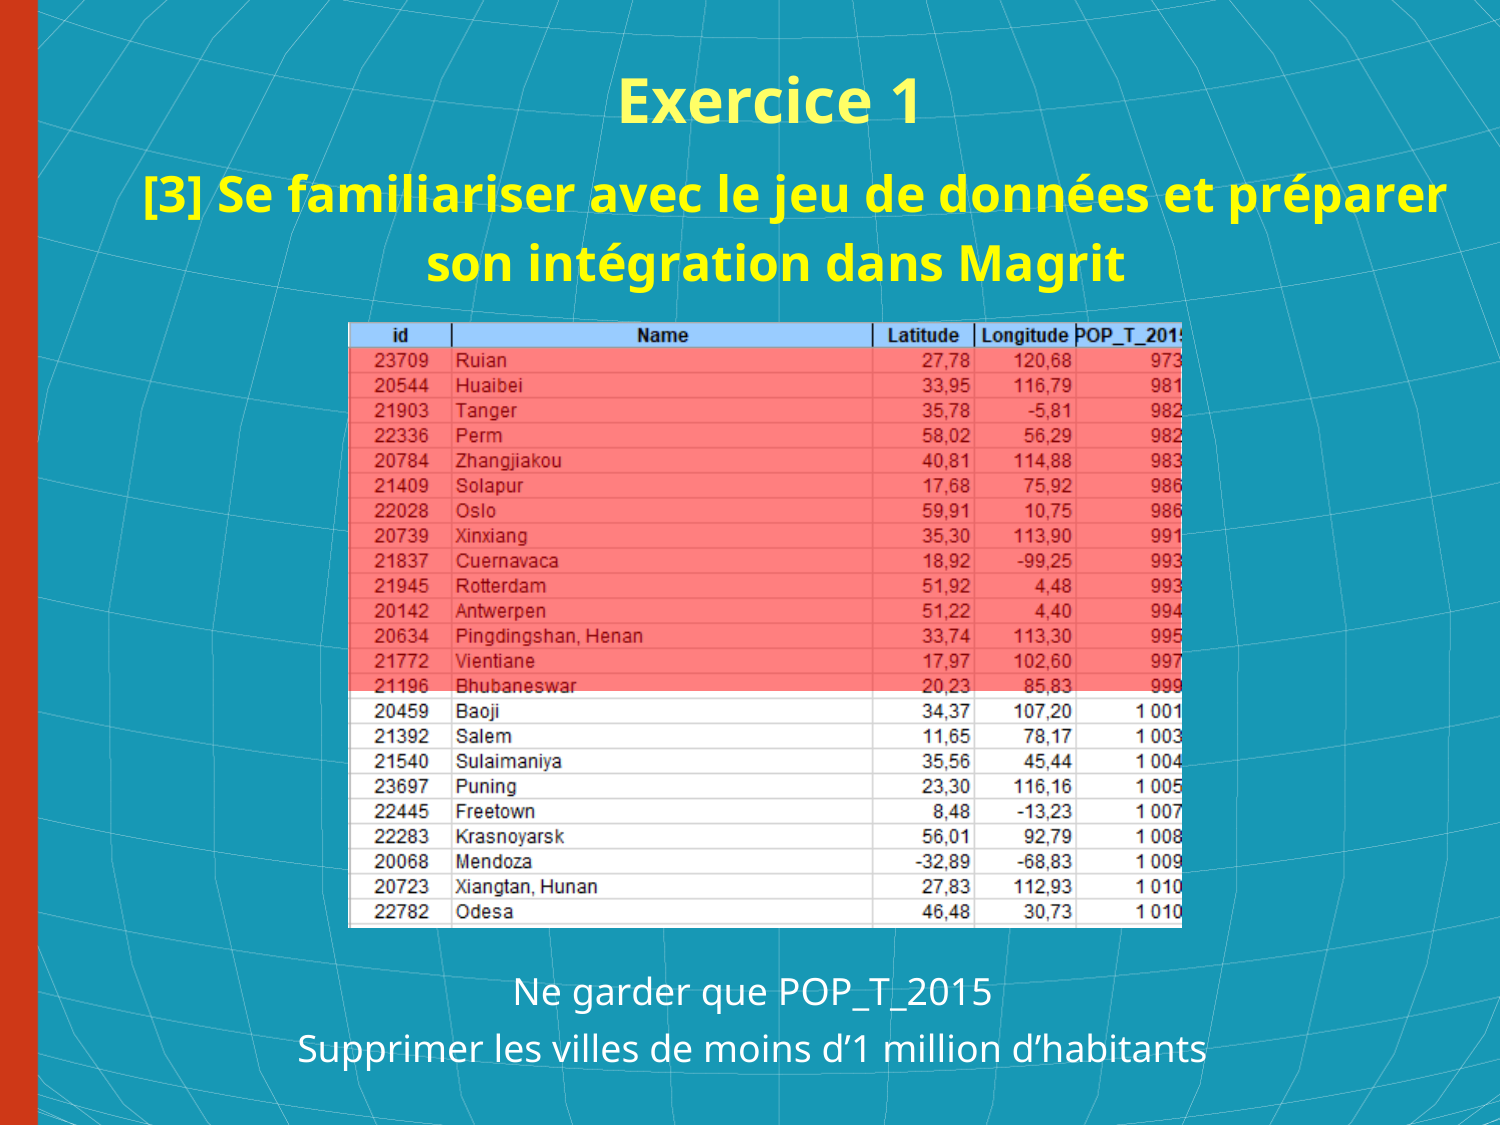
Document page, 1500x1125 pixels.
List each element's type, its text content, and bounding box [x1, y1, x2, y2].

picture [0, 0, 1500, 1125]
title Exercice 1 [65, 20, 1477, 159]
list [3] Se familiariser avec le jeu de données et préparer son intégration dans Magrit [59, 159, 1477, 813]
list Ne garder que POP_T_2015 Supprimer les villes de moins d’1 million d’habitants [88, 965, 1418, 1093]
